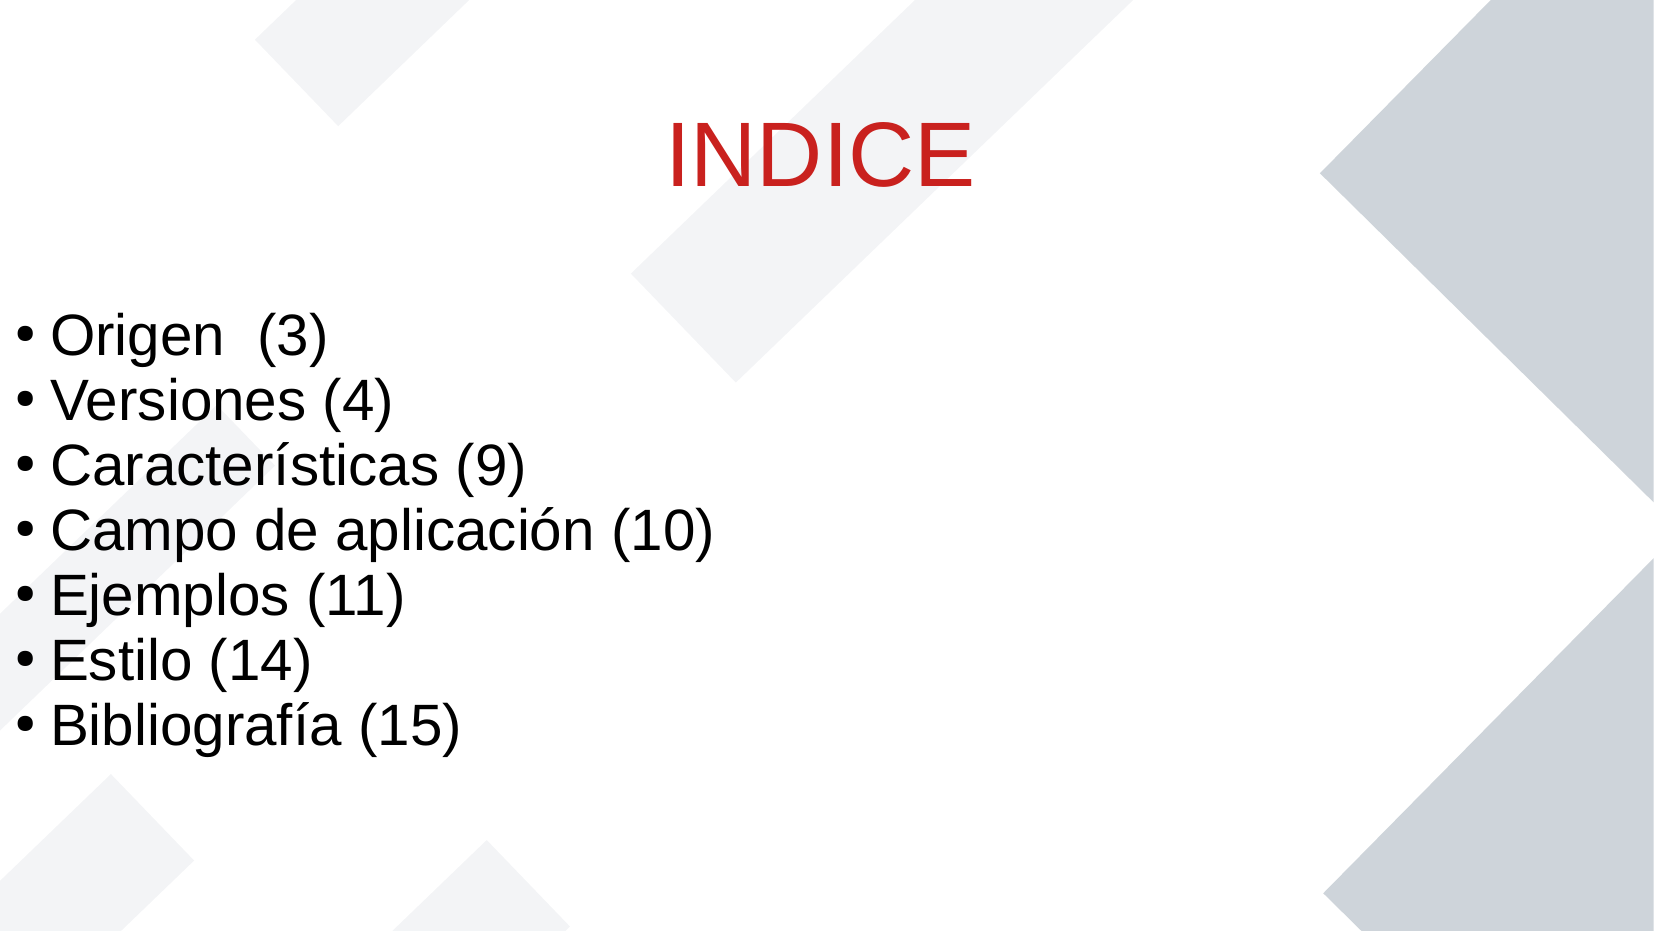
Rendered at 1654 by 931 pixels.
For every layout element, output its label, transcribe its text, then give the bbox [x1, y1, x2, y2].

text_box Origen (3) Versiones (4) Características (9) Campo de aplicación (10) Ejemplos (11) Estilo (14) Bibliografía (15) [0, 295, 1359, 766]
title INDICE [76, 76, 1565, 233]
